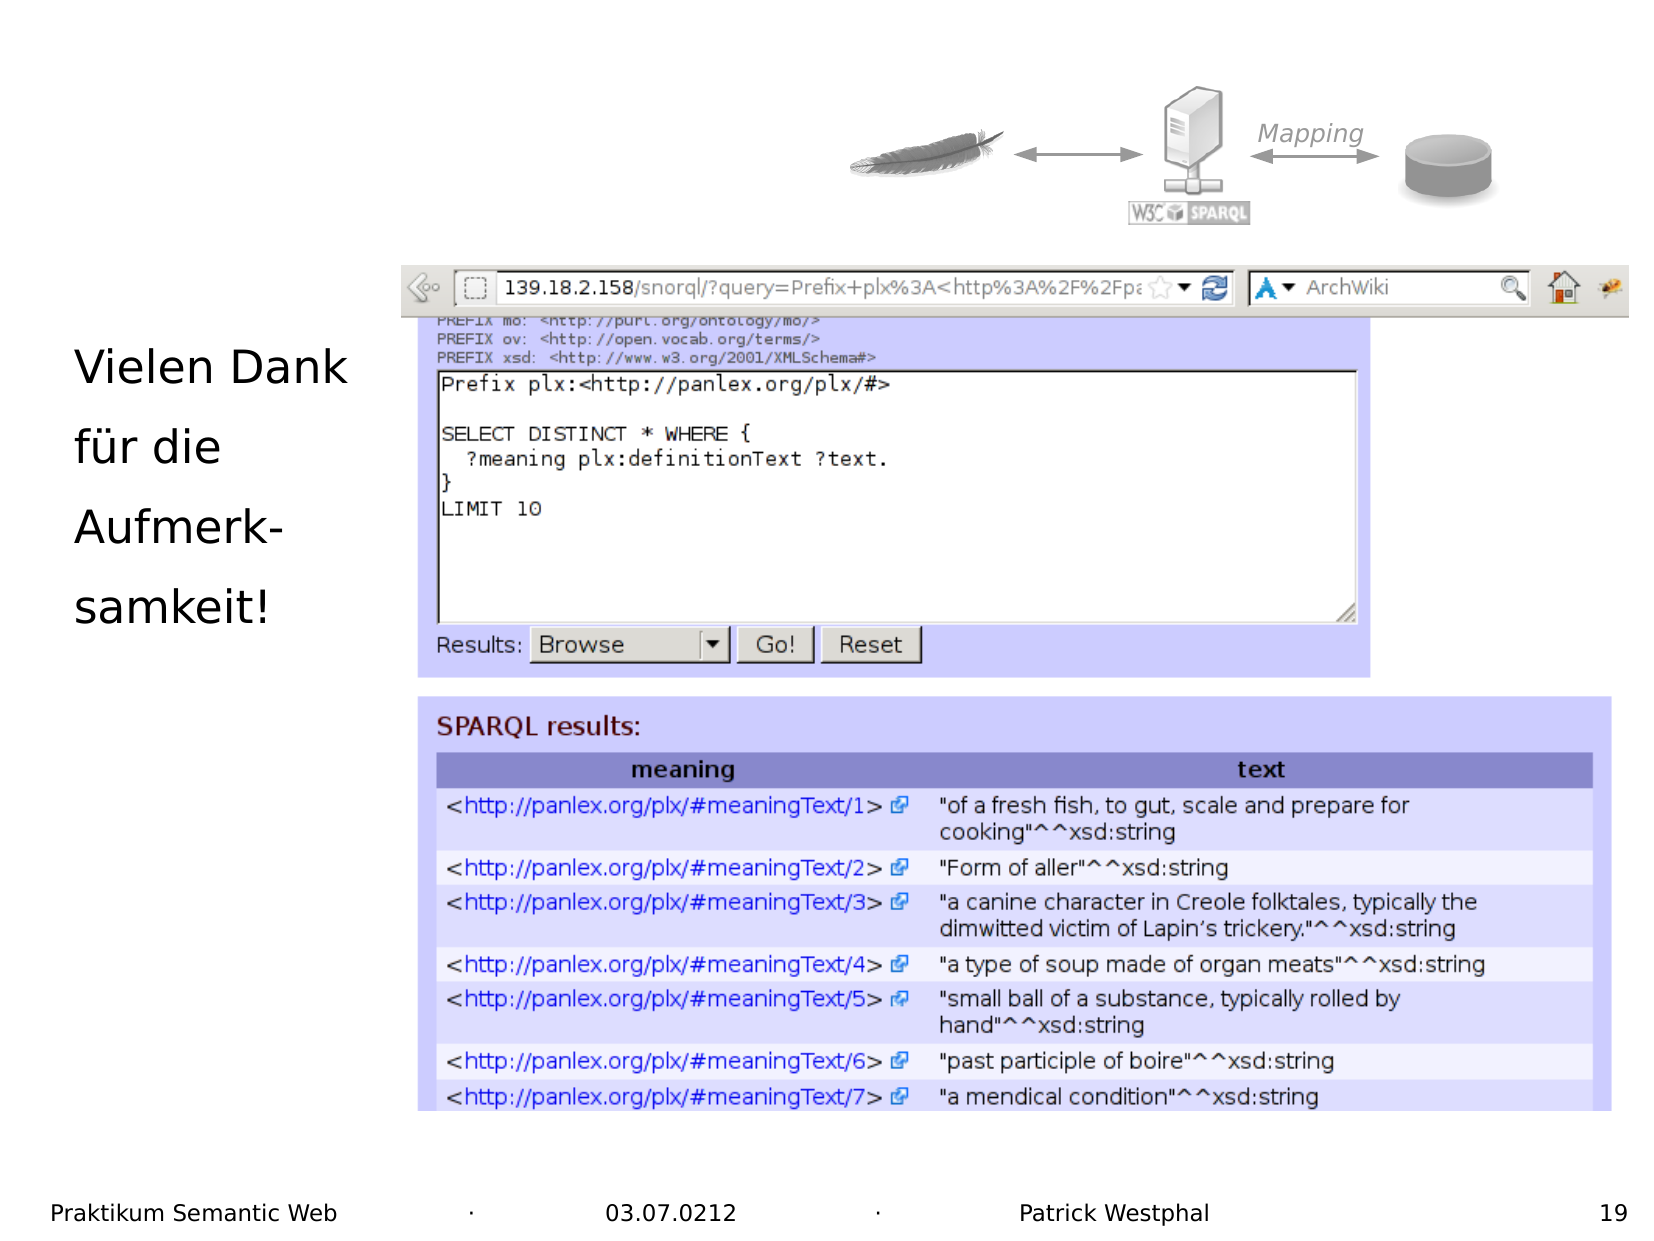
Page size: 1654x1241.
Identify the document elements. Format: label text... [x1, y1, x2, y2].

picture [1135, 82, 1250, 189]
text_box Mapping [1226, 112, 1396, 157]
text_box Praktikum Semantic Web · 03.07.0212 · Patrick Westphal [35, 1192, 1300, 1235]
picture [401, 265, 1629, 1111]
picture [1398, 116, 1500, 217]
text_box <Nummer> [1474, 1192, 1644, 1235]
picture [850, 129, 1004, 178]
text_box Vielen Dank für die Aufmerk- samkeit! [59, 189, 1583, 642]
